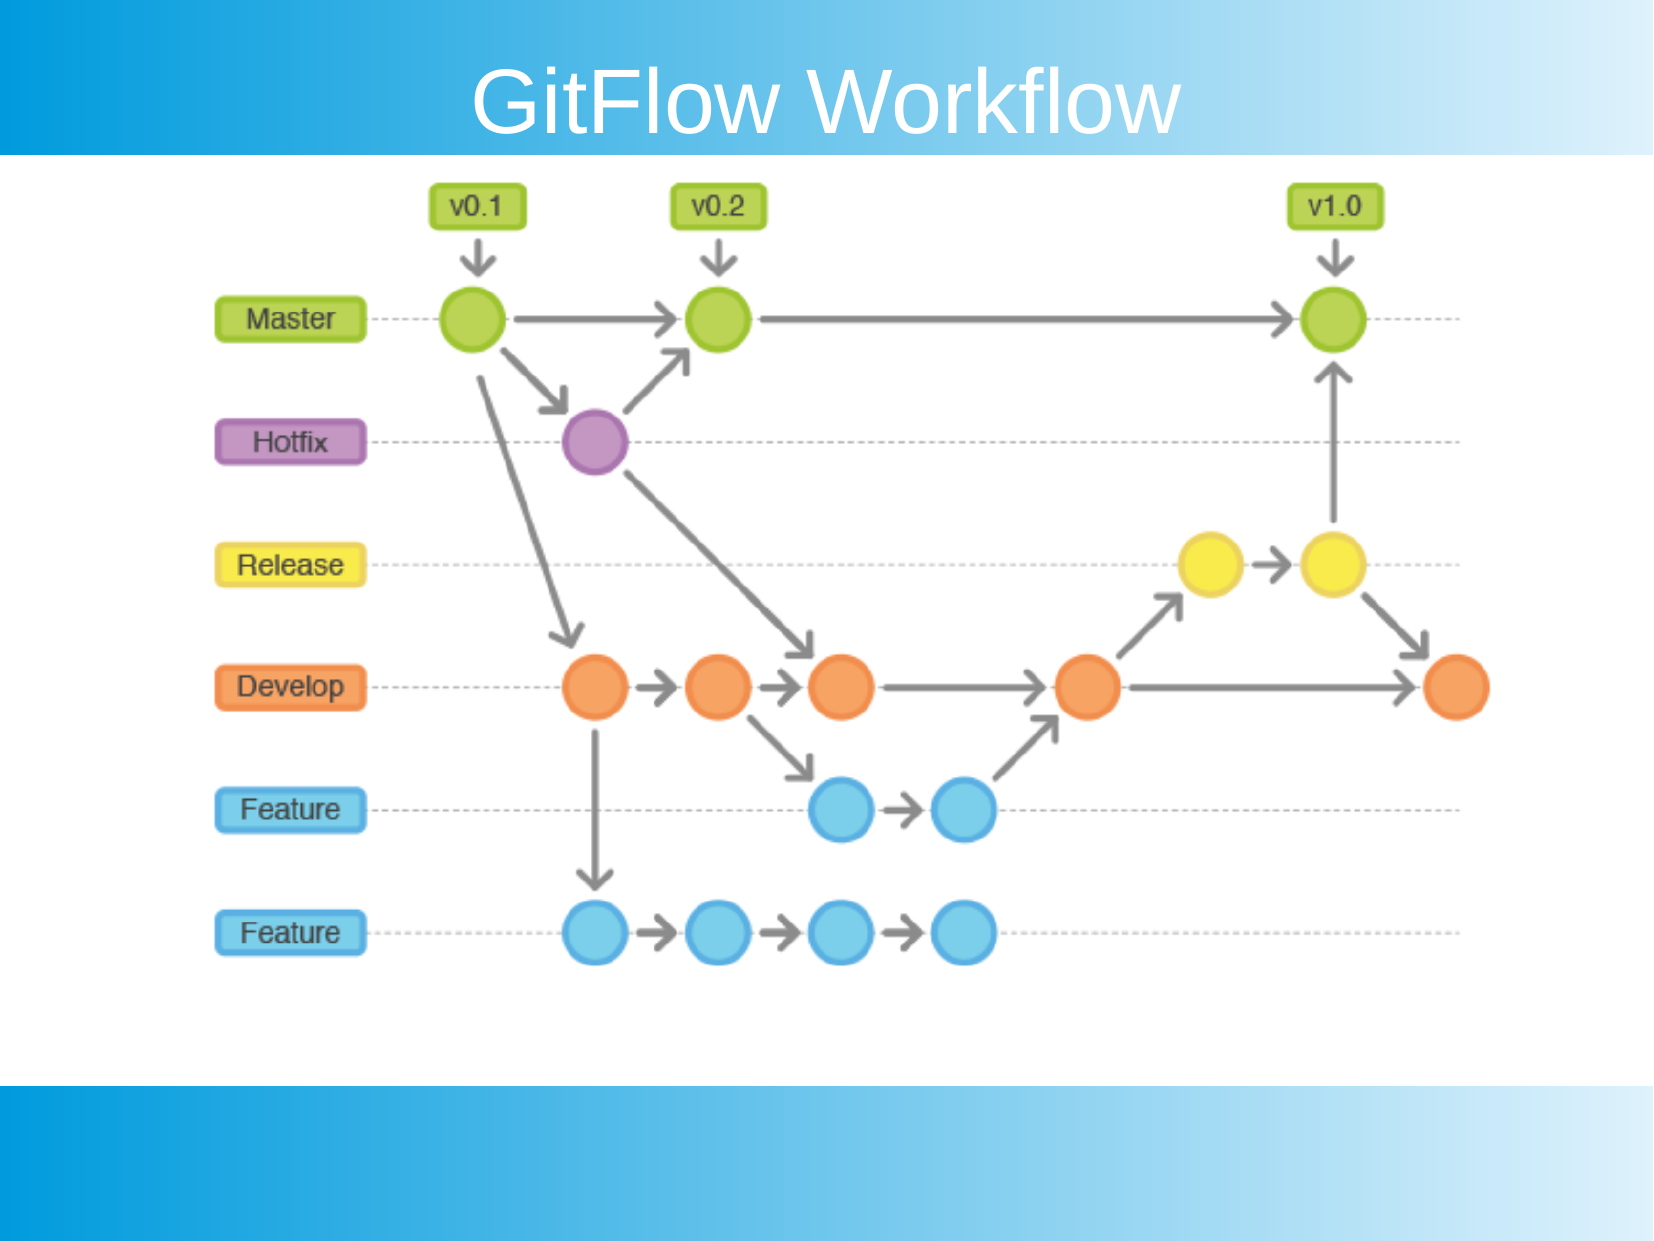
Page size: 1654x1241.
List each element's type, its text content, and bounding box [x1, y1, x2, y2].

title GitFlow Workflow [82, 49, 1571, 155]
picture [188, 165, 1525, 986]
